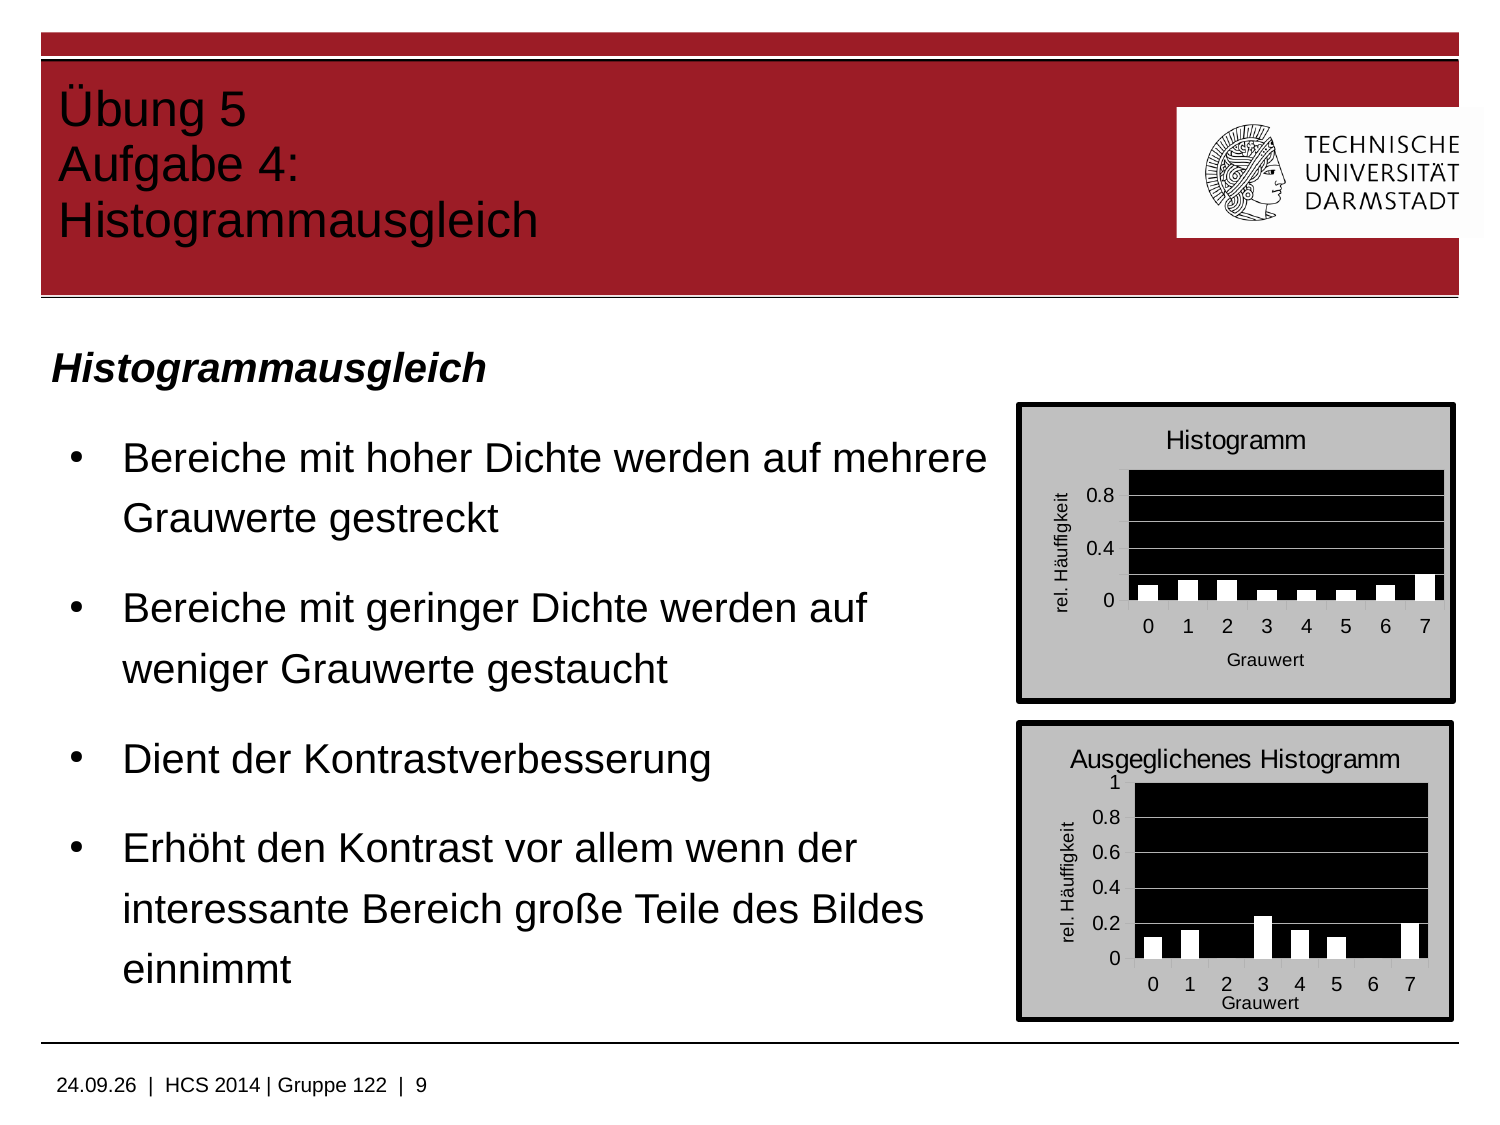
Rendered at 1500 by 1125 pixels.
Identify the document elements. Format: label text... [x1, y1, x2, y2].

chart [1015, 720, 1455, 1023]
picture [1176, 107, 1484, 238]
chart [1015, 401, 1457, 704]
list Histogrammausgleich Bereiche mit hoher Dichte werden auf mehrere Grauwerte gestreckt Bereiche mit geringer Dichte werden auf weniger Grauwerte gestaucht Dient der Kontrastverbesserung Erhöht den Kontrast vor allem wenn der interessante Bereich große Teile des Bildes einnimmt [51, 330, 1016, 1028]
title Übung 5 Aufgabe 4: Histogrammausgleich [59, 80, 1149, 249]
